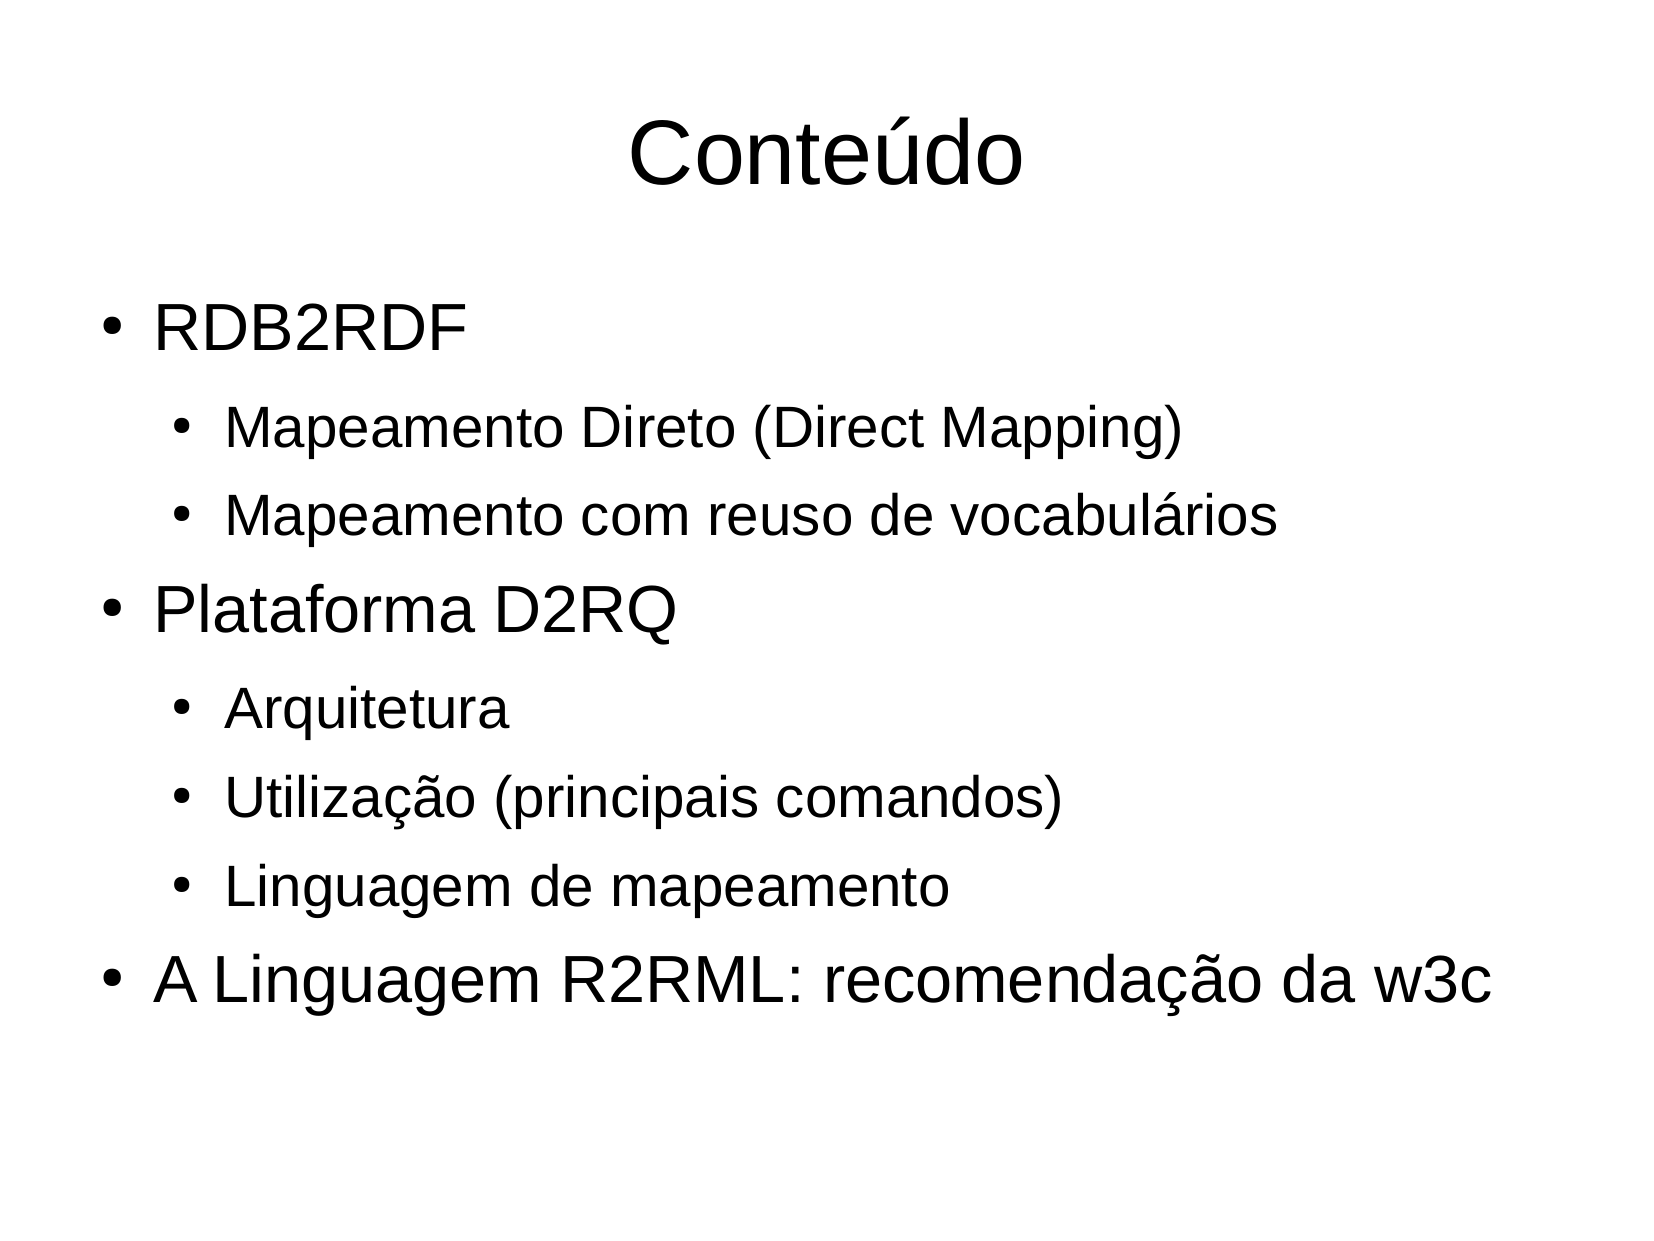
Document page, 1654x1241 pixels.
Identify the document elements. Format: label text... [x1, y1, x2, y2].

list RDB2RDF Mapeamento Direto (Direct Mapping) Mapeamento com reuso de vocabulários Plataforma D2RQ Arquitetura Utilização (principais comandos) Linguagem de mapeamento A Linguagem R2RML: recomendação da w3c [82, 290, 1571, 1094]
title Conteúdo [82, 56, 1571, 250]
